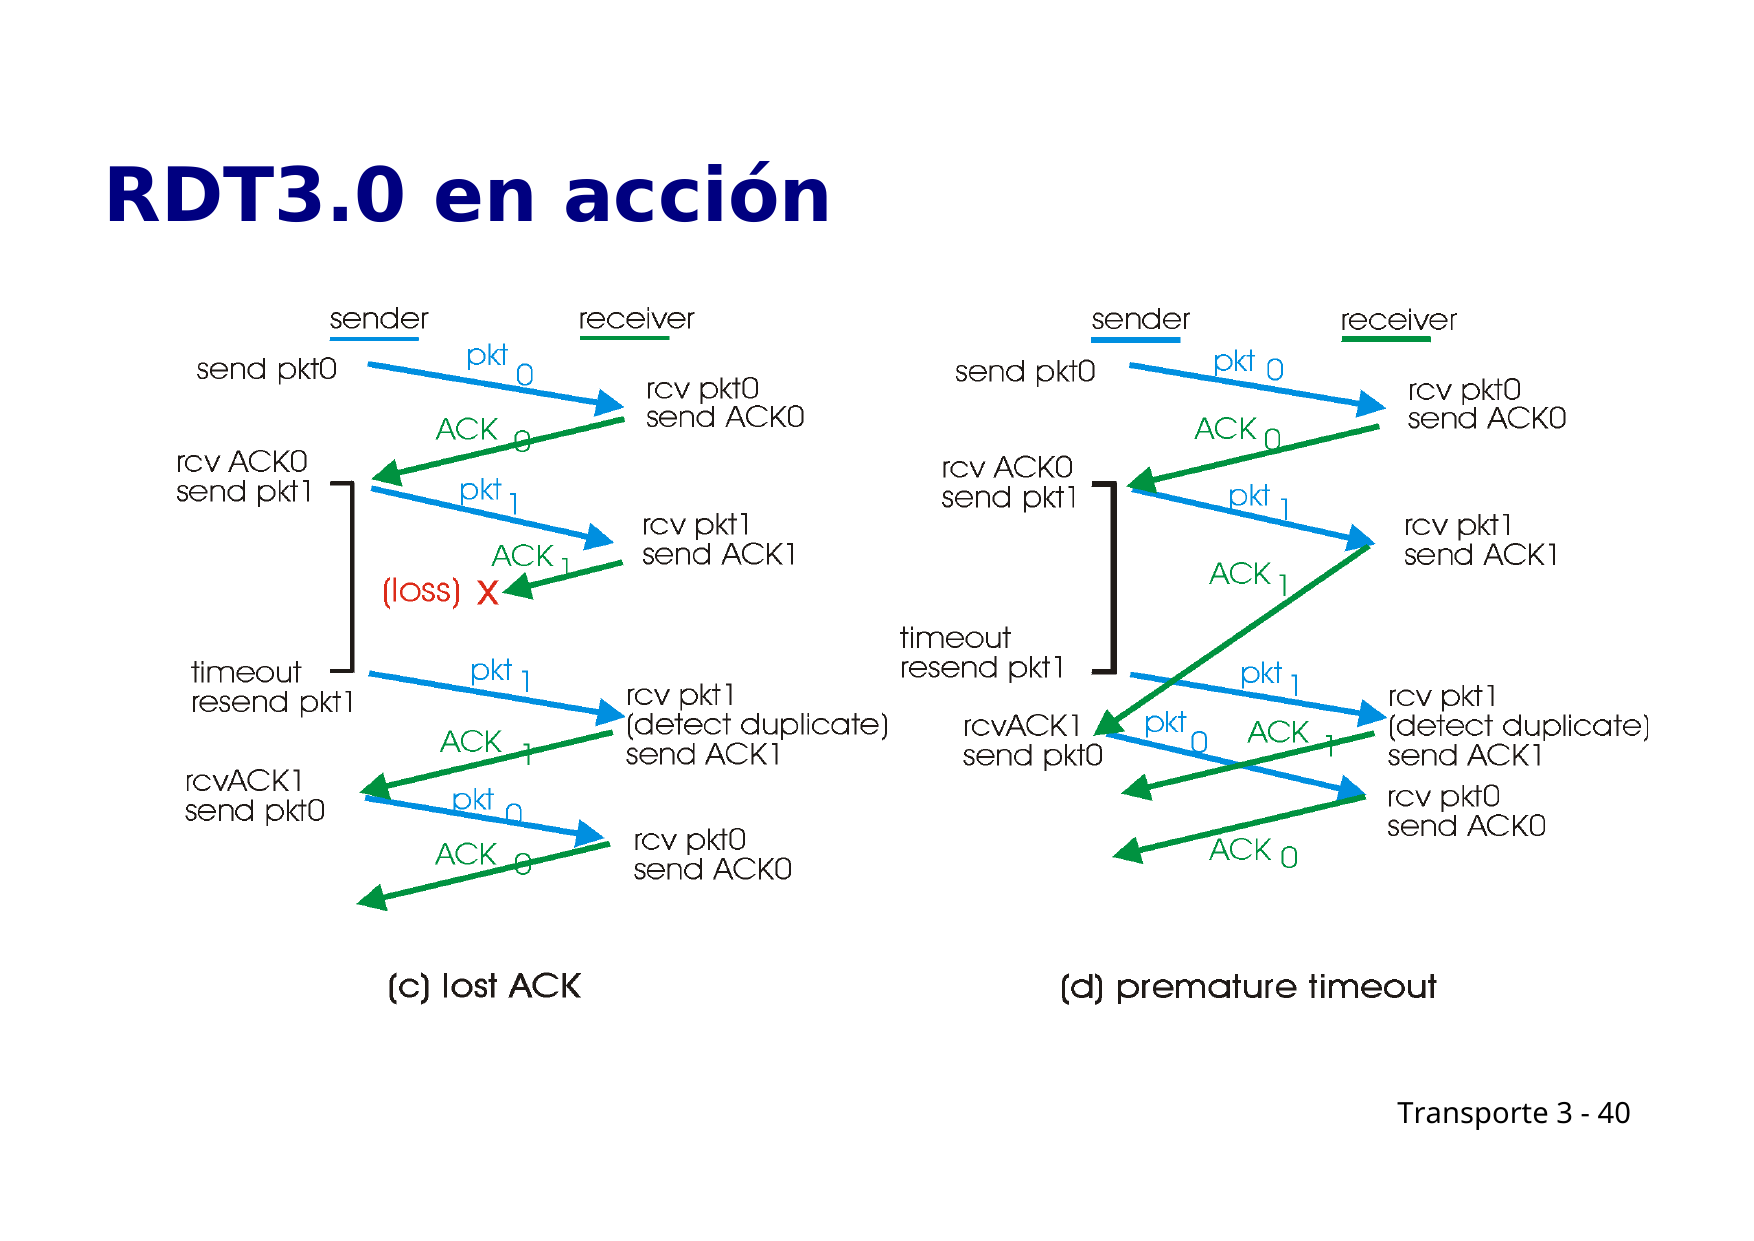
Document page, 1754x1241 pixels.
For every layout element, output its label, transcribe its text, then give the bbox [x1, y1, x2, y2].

picture [176, 307, 1648, 1005]
title RDT3.0 en acción [88, 87, 1654, 305]
